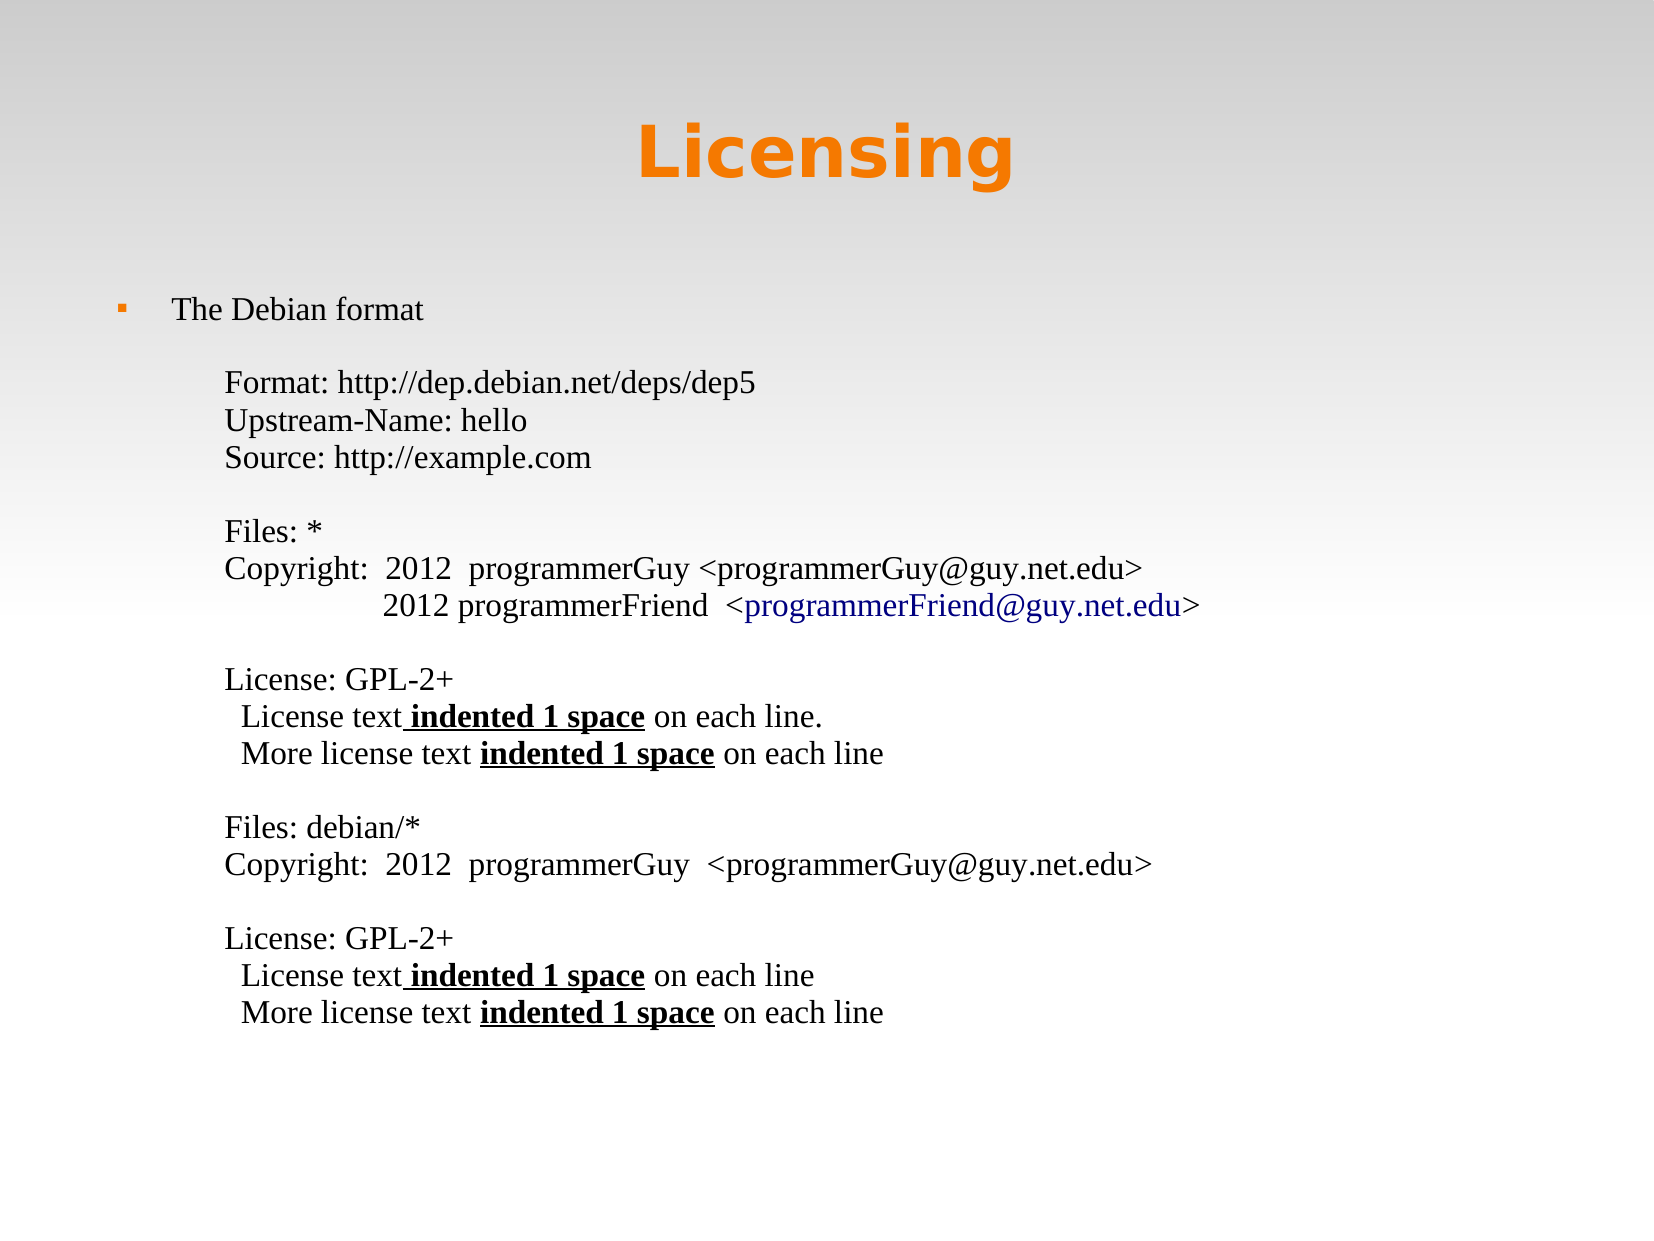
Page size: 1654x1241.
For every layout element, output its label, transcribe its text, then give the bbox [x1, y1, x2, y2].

list The Debian format Format: http://dep.debian.net/deps/dep5 Upstream-Name: hello Source: http://example.com Files: * Copyright: 2012 programmerGuy <programmerGuy@guy.net.edu> 2012 programmerFriend <programmerFriend@guy.net.edu> License: GPL-2+ License text indented 1 space on each line. More license text indented 1 space on each line Files: debian/* Copyright: 2012 programmerGuy <programmerGuy@guy.net.edu> License: GPL-2+ License text indented 1 space on each line More license text indented 1 space on each line [82, 290, 1571, 1109]
title Licensing [82, 49, 1571, 257]
